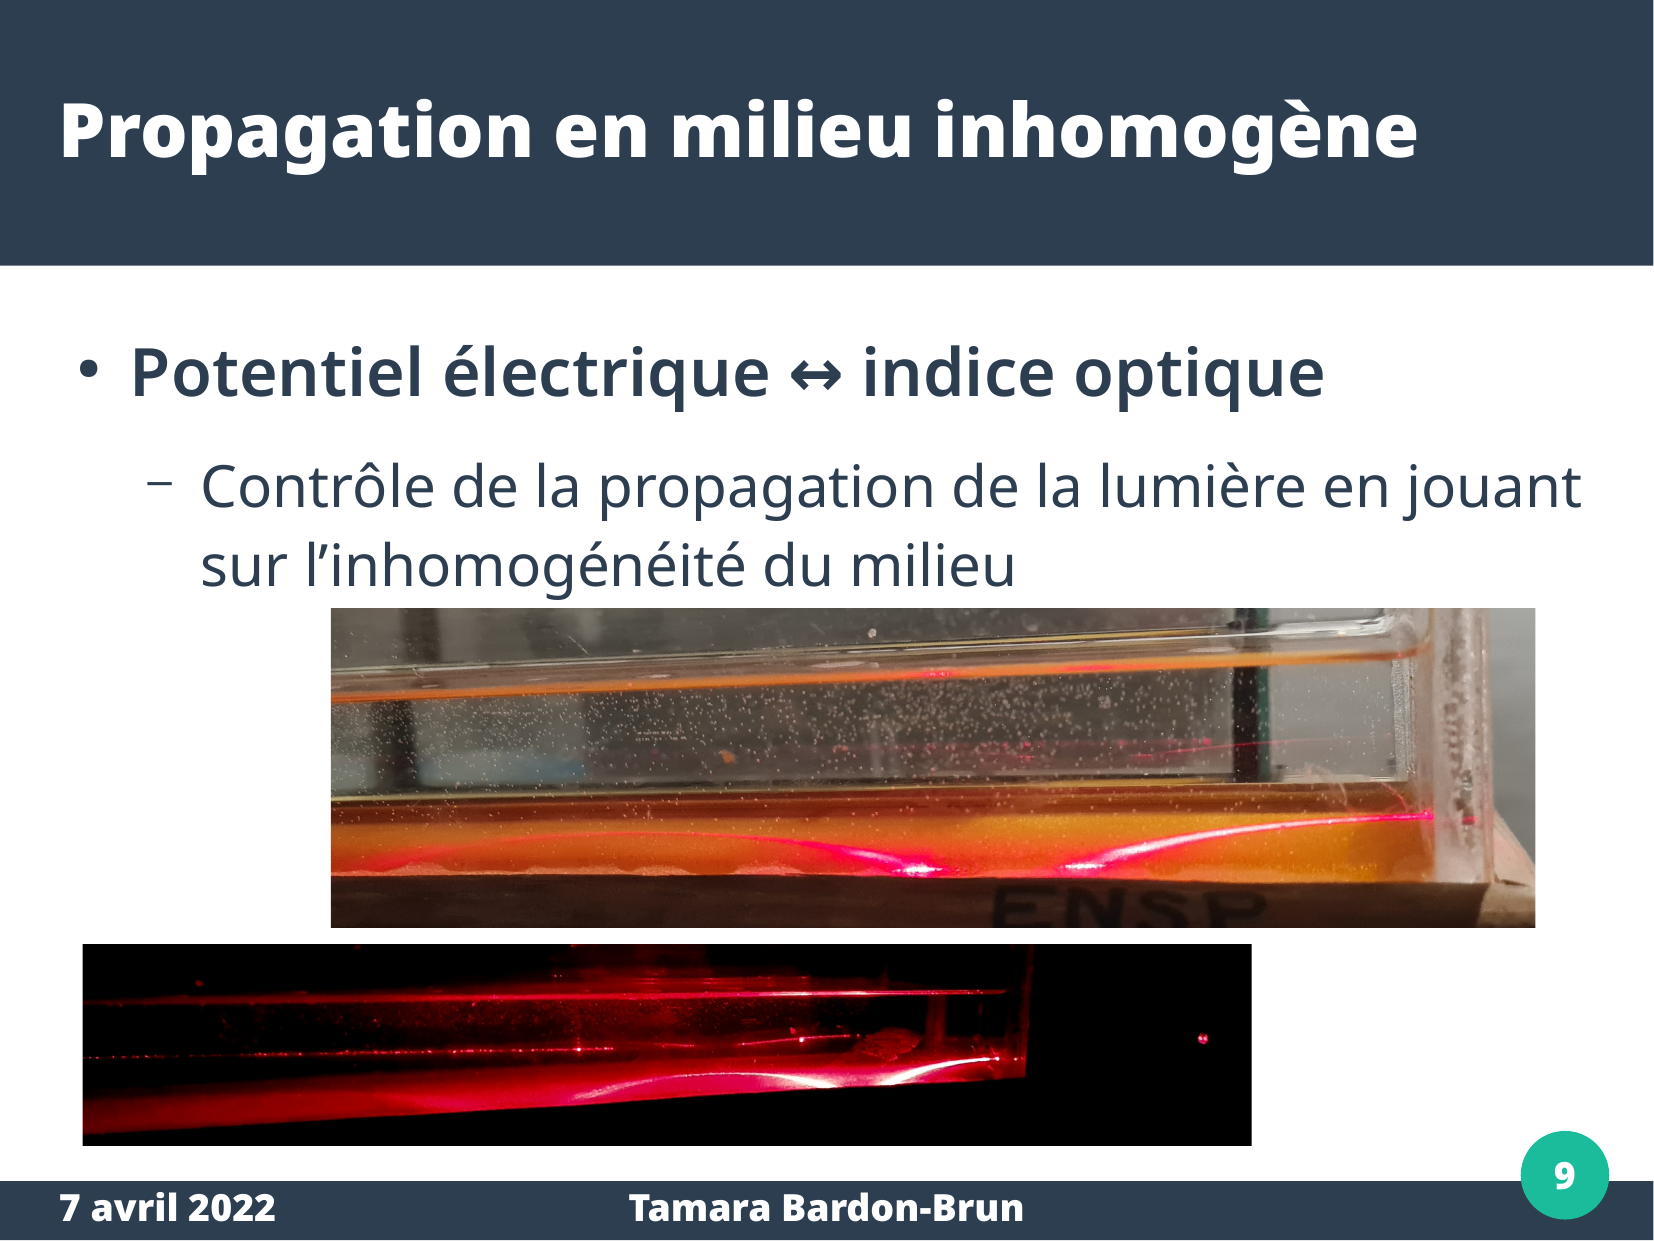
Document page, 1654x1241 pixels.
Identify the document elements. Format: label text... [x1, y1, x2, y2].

picture [330, 608, 1536, 928]
title Propagation en milieu inhomogène [59, 49, 1595, 207]
list Potentiel électrique ↔ indice optique Contrôle de la propagation de la lumière en jouant sur l’inhomogénéité du milieu [59, 324, 1595, 1152]
picture [82, 944, 1252, 1146]
